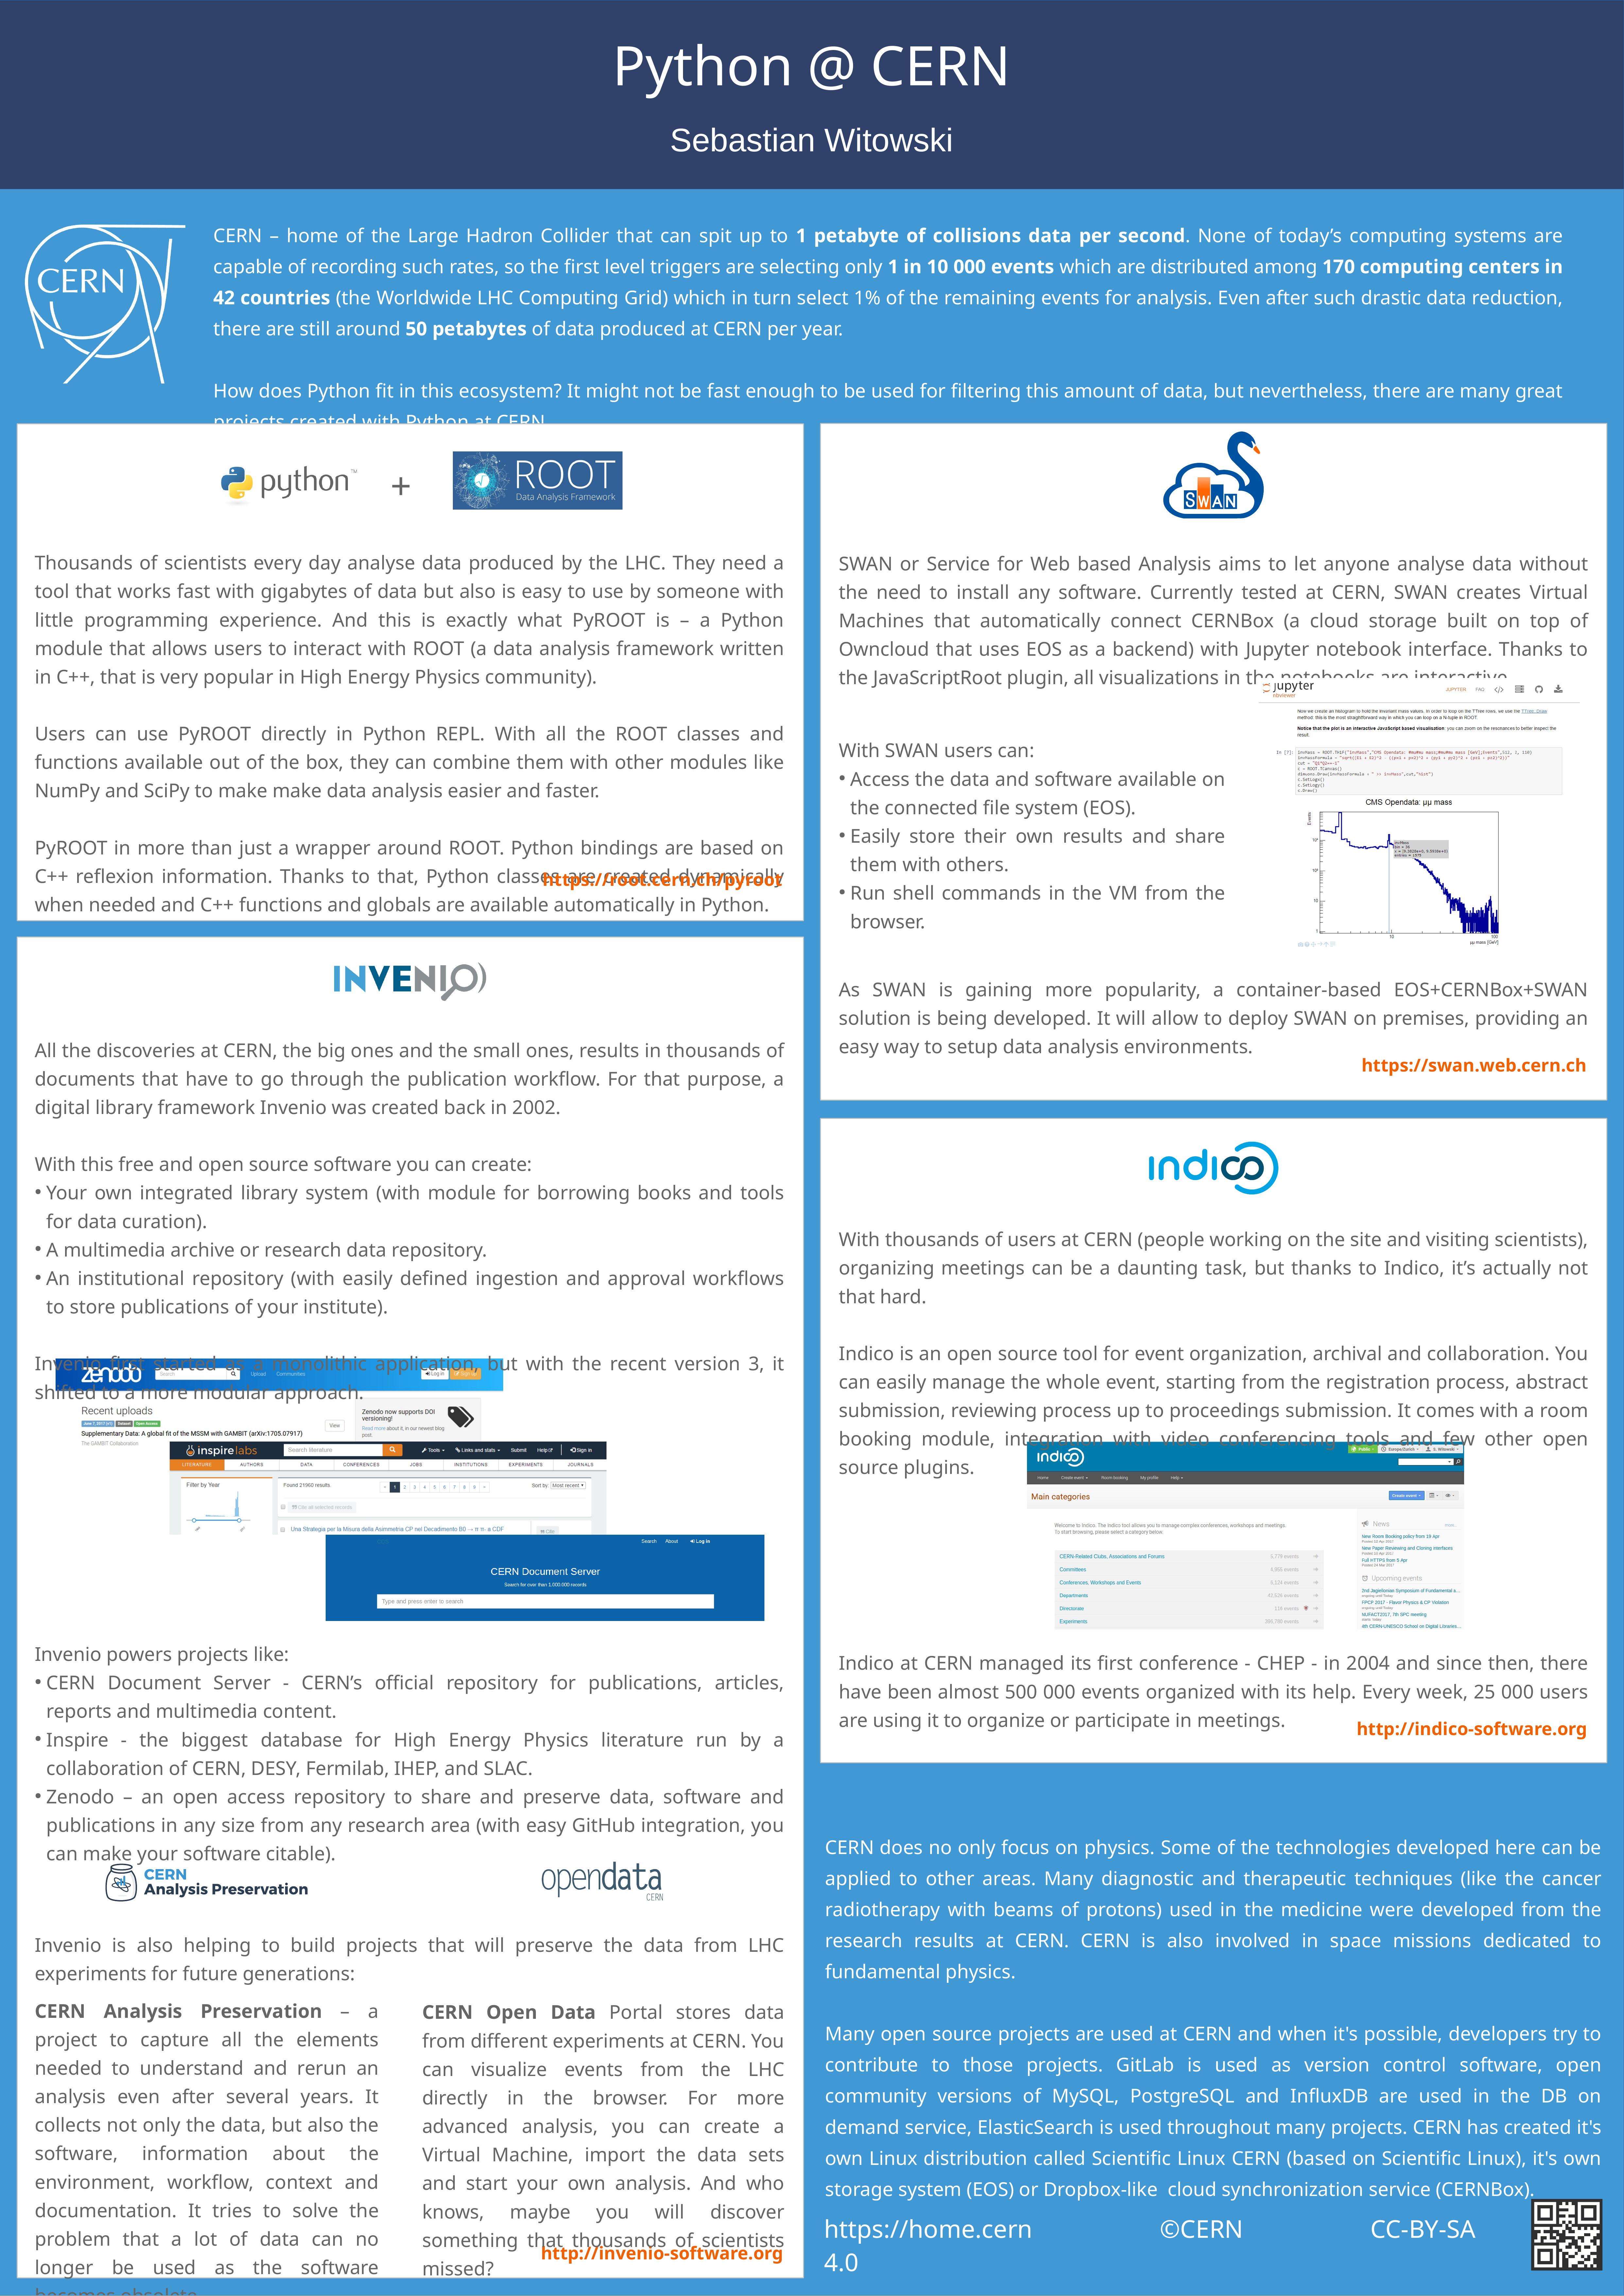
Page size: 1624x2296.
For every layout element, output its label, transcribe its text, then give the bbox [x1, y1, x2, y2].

text_box [98, 2293, 103, 2296]
picture [25, 224, 185, 384]
text_box As SWAN is gaining more popularity, a container-based EOS+CERNBox+SWAN solution is being developed. It will allow to deploy SWAN on premises, providing an easy way to setup data analysis environments. [834, 971, 1593, 1045]
text_box [190, 2293, 195, 2296]
picture [1531, 2199, 1603, 2271]
picture [497, 1834, 667, 1905]
picture [1037, 1453, 1040, 1461]
text_box [156, 2293, 161, 2296]
picture [99, 1858, 315, 1908]
text_box CERN Open Data Portal stores data from different experiments at CERN. You can visualize events from the LHC directly in the browser. For more advanced analysis, you can create a Virtual Machine, import the data sets and start your own analysis. And who knows, maybe you will discover something that thousands of scientists missed? [417, 1994, 789, 2209]
picture [453, 451, 623, 510]
picture [162, 1858, 166, 1859]
picture [150, 1858, 155, 1859]
text_box CERN Analysis Preservation – a project to capture all the elements needed to understand and rerun an analysis even after several years. It collects not only the data, but also the software, information about the environment, workflow, context and documentation. It tries to solve the problem that a lot of data can no longer be used as the software becomes obsolete. [30, 1992, 384, 2255]
text_box https://root.cern.ch/pyroot [494, 865, 788, 899]
text_box http://indico-software.org [1299, 1718, 1593, 1748]
picture [289, 1858, 294, 1859]
picture [196, 1858, 200, 1859]
text_box [0, 0, 1624, 2296]
text_box https://swan.web.cern.ch [1275, 1050, 1592, 1084]
picture [1259, 678, 1580, 951]
text_box [123, 2293, 129, 2296]
text_box SWAN or Service for Web based Analysis aims to let anyone analyse data without the need to install any software. Currently tested at CERN, SWAN creates Virtual Machines that automatically connect CERNBox (a cloud storage built on top of Owncloud that uses EOS as a backend) with Jupyter notebook interface. Thanks to the JavaScriptRoot plugin, all visualizations in the notebooks are interactive. [834, 545, 1593, 666]
text_box [69, 2293, 75, 2296]
text_box With SWAN users can: Access the data and software available on the connected file system (EOS). Easily store their own results and share them with others. Run shell commands in the VM from the browser. [834, 732, 1230, 901]
text_box With thousands of users at CERN (people working on the site and visiting scientists), organizing meetings can be a daunting task, but thanks to Indico, it’s actually not that hard. Indico is an open source tool for event organization, archival and collaboration. You can easily manage the whole event, starting from the registration process, abstract submission, reviewing process up to proceedings submission. It comes with a room booking module, integration with video conferencing tools and few other open source plugins. [834, 1221, 1593, 1437]
text_box https://home.cern ©CERN CC-BY-SA 4.0 [819, 2209, 1507, 2242]
text_box CERN – home of the Large Hadron Collider that can spit up to 1 petabyte of collisions data per second. None of today’s computing systems are capable of recording such rates, so the first level triggers are selecting only 1 in 10 000 events which are distributed among 170 computing centers in 42 countries (the Worldwide LHC Computing Grid) which in turn select 1% of the remaining events for analysis. Even after such drastic data reduction, there are still around 50 petabytes of data produced at CERN per year. How does Python fit in this ecosystem? It might not be fast enough to be used for filtering this amount of data, but nevertheless, there are many great projects created with Python at CERN. [208, 214, 1568, 396]
picture [208, 1361, 214, 1369]
picture [1146, 1137, 1281, 1198]
text_box Invenio powers projects like: CERN Document Server - CERN’s official repository for publications, articles, reports and multimedia content. Inspire - the biggest database for High Energy Physics literature run by a collaboration of CERN, DESY, Fermilab, IHEP, and SLAC. Zenodo – an open access repository to share and preserve data, software and publications in any size from any research area (with easy GitHub integration, you can make your software citable). [30, 1636, 789, 1828]
picture [1064, 1453, 1079, 1462]
text_box http://invenio-software.org [495, 2238, 789, 2272]
picture [1060, 1453, 1062, 1462]
picture [103, 1858, 108, 1859]
picture [1041, 1453, 1049, 1461]
text_box All the discoveries at CERN, the big ones and the small ones, results in thousands of documents that have to go through the publication workflow. For that purpose, a digital library framework Invenio was created back in 2002. With this free and open source software you can create: Your own integrated library system (with module for borrowing books and tools for data curation). A multimedia archive or research data repository. An institutional repository (with easily defined ingestion and approval workflows to store publications of your institute). Invenio first started as a monolithic application, but with the recent version 3, it shifted to a more modular approach. [30, 1032, 789, 1342]
picture [198, 457, 370, 515]
text_box Indico at CERN managed its first conference - CHEP - in 2004 and since then, there have been almost 500 000 events organized with its help. Every week, 25 000 users are using it to organize or participate in meetings. [834, 1645, 1593, 1718]
text_box [172, 2293, 177, 2296]
text_box Sebastian Witowski [613, 120, 1011, 179]
picture [1050, 1450, 1058, 1462]
text_box CERN does no only focus on physics. Some of the technologies developed here can be applied to other areas. Many diagnostic and therapeutic techniques (like the cancer radiotherapy with beams of protons) used in the medicine were developed from the research results at CERN. CERN is also involved in space missions dedicated to fundamental physics. Many open source projects are used at CERN and when it's possible, developers try to contribute to those projects. GitLab is used as version control software, open community versions of MySQL, PostgreSQL and InfluxDB are used in the DB on demand service, ElasticSearch is used throughout many projects. CERN has created it's own Linux distribution called Scientific Linux CERN (based on Scientific Linux), it's own storage system (EOS) or Dropbox-like cloud synchronization service (CERNBox). [820, 1826, 1607, 2162]
picture [1027, 1471, 1464, 1629]
text_box [49, 2293, 54, 2296]
picture [235, 1858, 239, 1859]
picture [1163, 431, 1264, 518]
text_box [38, 2294, 43, 2296]
text_box Thousands of scientists every day analyse data produced by the LHC. They need a tool that works fast with gigabytes of data but also is easy to use by someone with little programming experience. And this is exactly what PyROOT is – a Python module that allows users to interact with ROOT (a data analysis framework written in C++, that is very popular in High Energy Physics community). Users can use PyROOT directly in Python REPL. With all the ROOT classes and functions available out of the box, they can combine them with other modules like NumPy and SciPy to make make data analysis easier and faster. PyROOT in more than just a wrapper around ROOT. Python bindings are based on C++ reflexion information. Thanks to that, Python classes are created dynamically when needed and C++ functions and globals are available automatically in Python. [30, 544, 789, 854]
text_box [88, 2293, 93, 2296]
text_box Invenio is also helping to build projects that will preserve the data from LHC experiments for future generations: [30, 1926, 789, 1977]
text_box [136, 2294, 141, 2296]
picture [490, 1361, 496, 1369]
picture [56, 1359, 764, 1621]
text_box + [386, 457, 417, 504]
picture [1398, 1459, 1463, 1465]
picture [301, 1858, 306, 1859]
text_box Python @ CERN [103, 25, 1521, 108]
text_box [81, 2293, 86, 2296]
picture [334, 962, 487, 1001]
picture [1068, 1448, 1084, 1467]
picture [1348, 1444, 1463, 1454]
